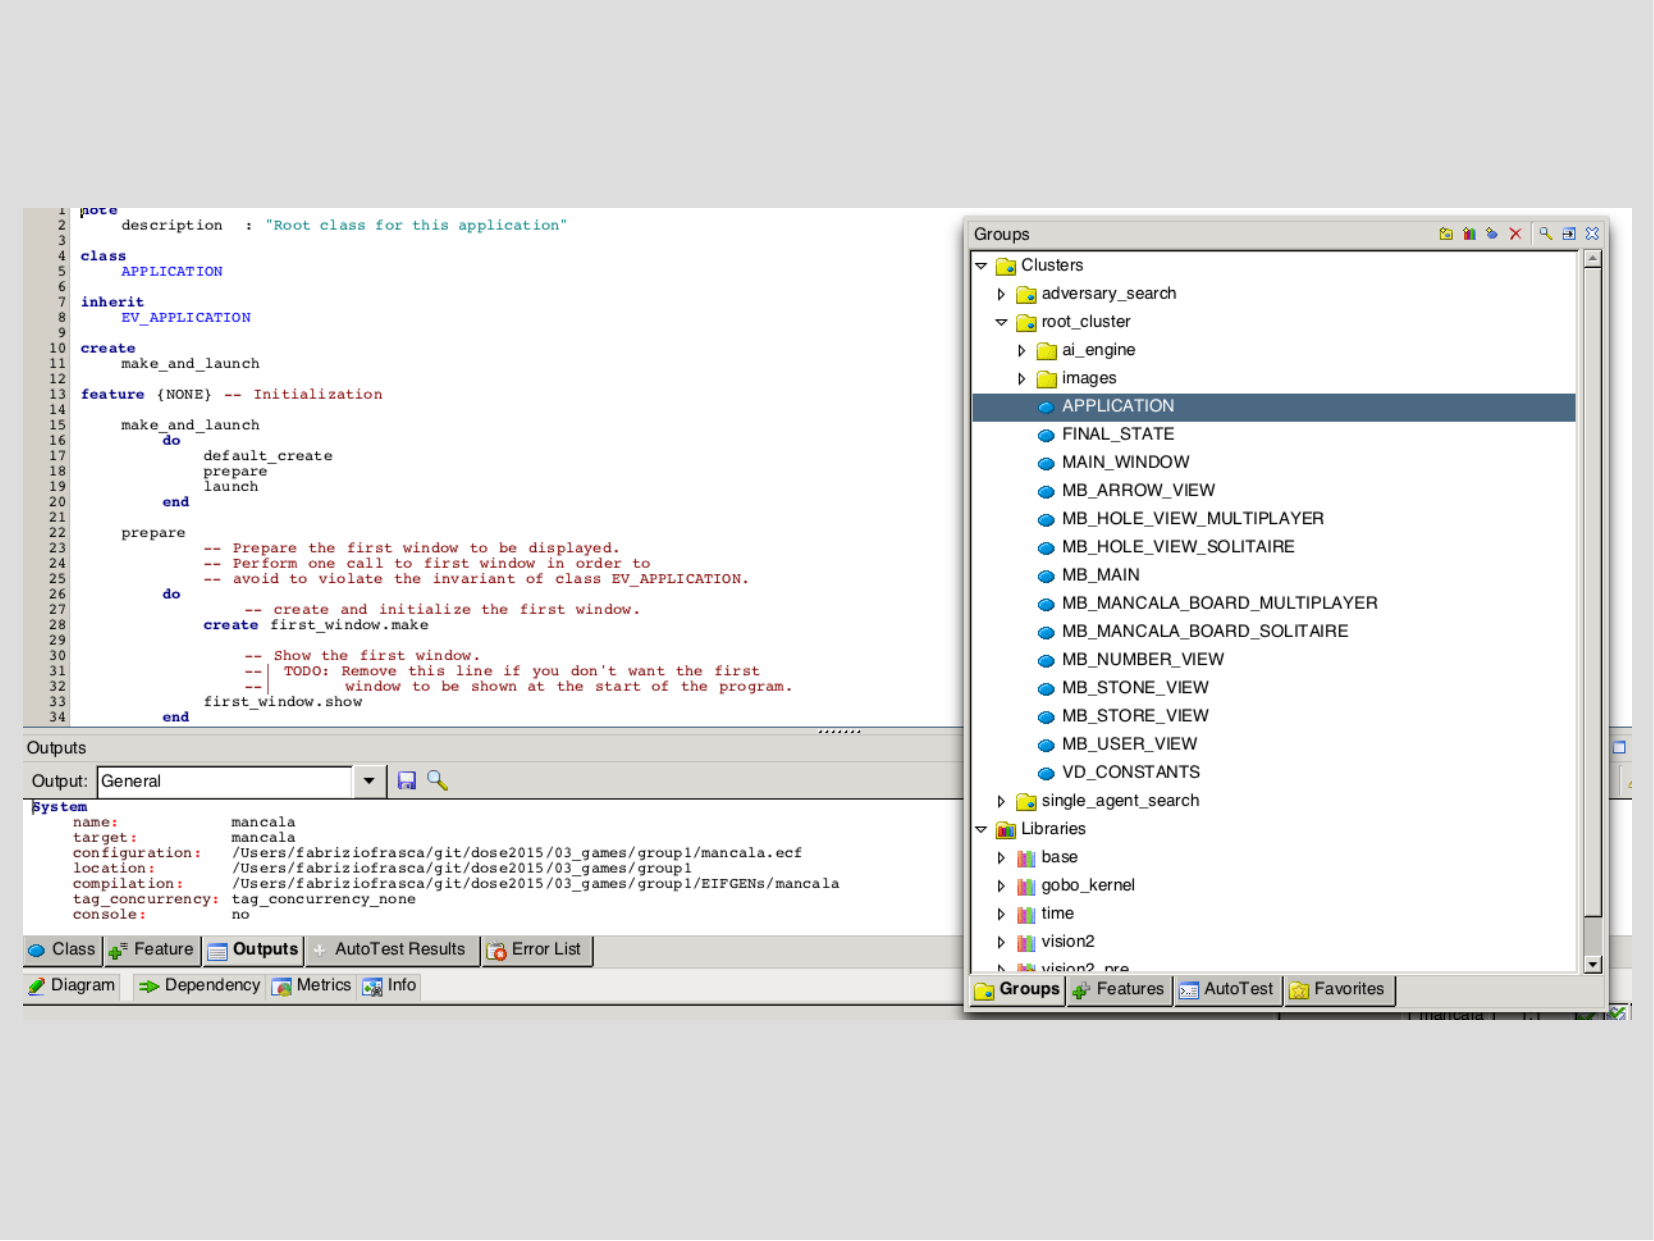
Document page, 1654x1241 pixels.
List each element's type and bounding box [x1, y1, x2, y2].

picture [23, 208, 1632, 1021]
